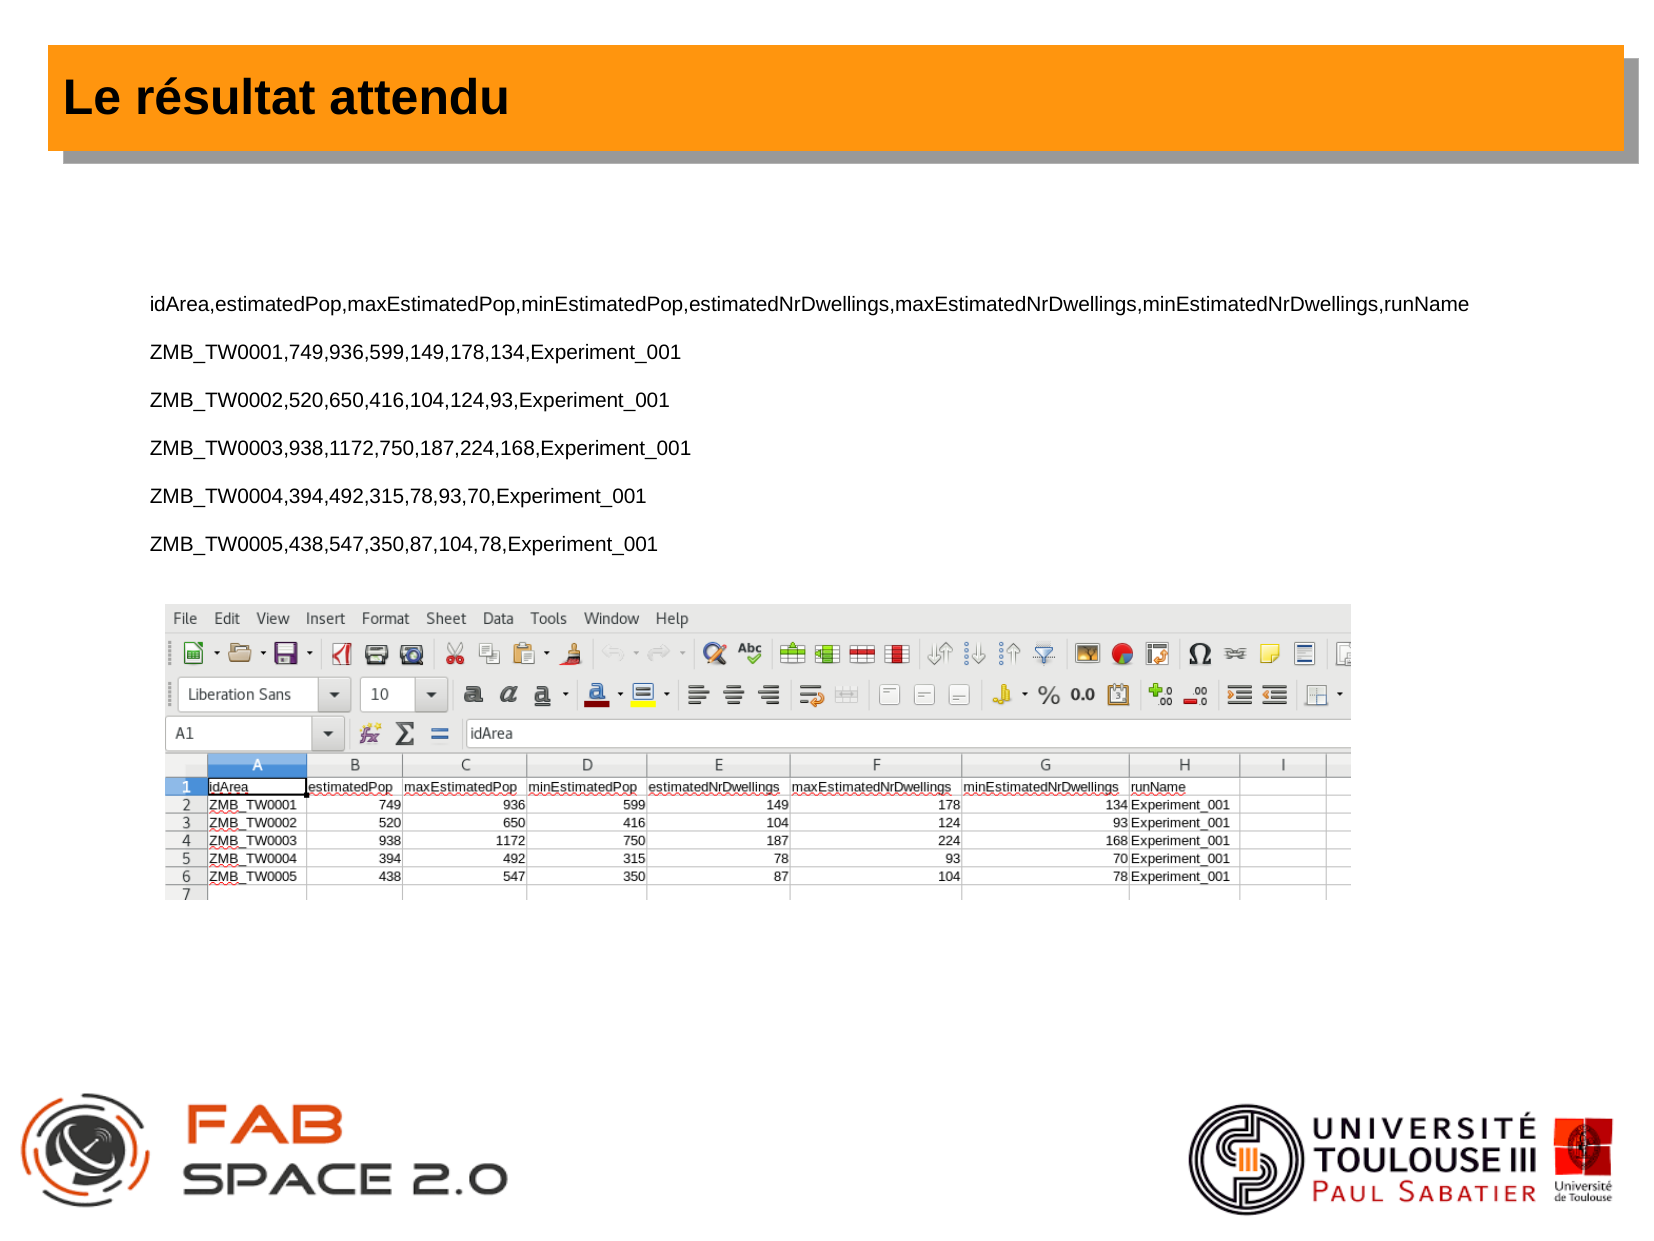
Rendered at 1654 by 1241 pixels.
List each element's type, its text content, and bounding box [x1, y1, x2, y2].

picture [165, 604, 1351, 901]
text_box [63, 58, 1639, 164]
text_box Le résultat attendu [48, 45, 1624, 151]
picture [0, 1064, 540, 1241]
picture [1154, 1079, 1654, 1241]
text_box idArea,estimatedPop,maxEstimatedPop,minEstimatedPop,estimatedNrDwellings,maxEstimatedNrDwellings,minEstimatedNrDwellings,runName ZMB_TW0001,749,936,599,149,178,134,Experiment_001 ZMB_TW0002,520,650,416,104,124,93,Experiment_001 ZMB_TW0003,938,1172,750,187,224,168,Experiment_001 ZMB_TW0004,394,492,315,78,93,70,Experiment_001 ZMB_TW0005,438,547,350,87,104,78,Experiment_001 [135, 285, 1515, 564]
